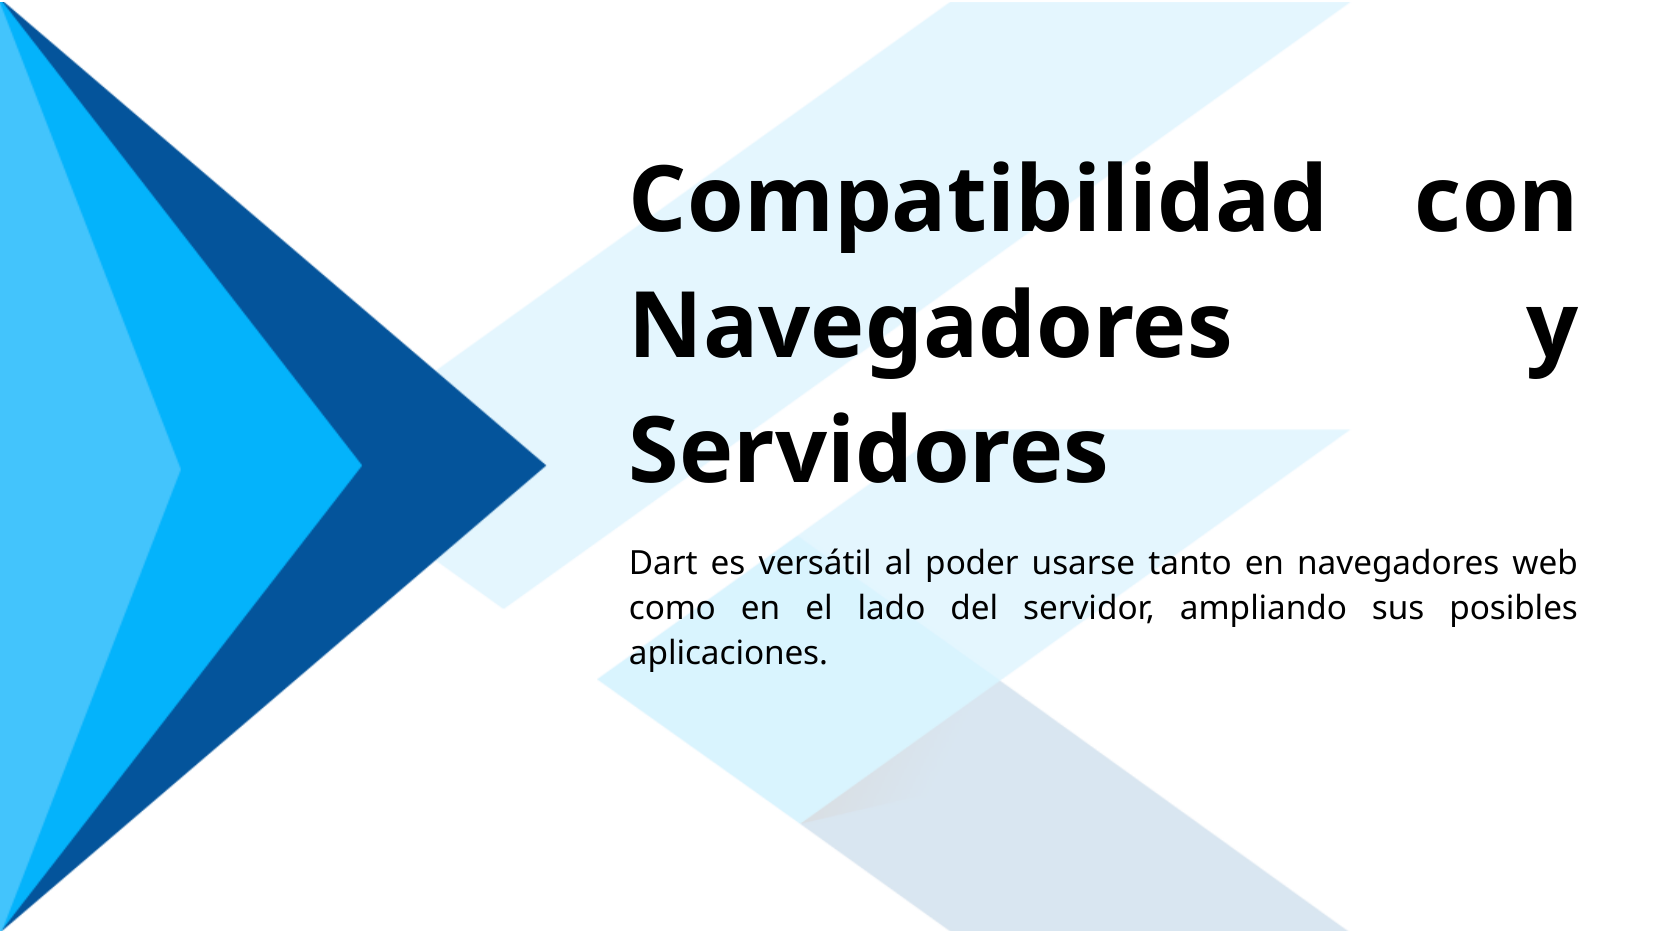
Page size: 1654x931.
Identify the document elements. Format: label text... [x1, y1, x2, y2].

text_box Compatibilidad con Navegadores y Servidores [614, 126, 1595, 488]
picture [0, 2, 1654, 931]
text_box Dart es versátil al poder usarse tanto en navegadores web como en el lado del servidor, ampliando sus posibles aplicaciones. [614, 531, 1595, 813]
